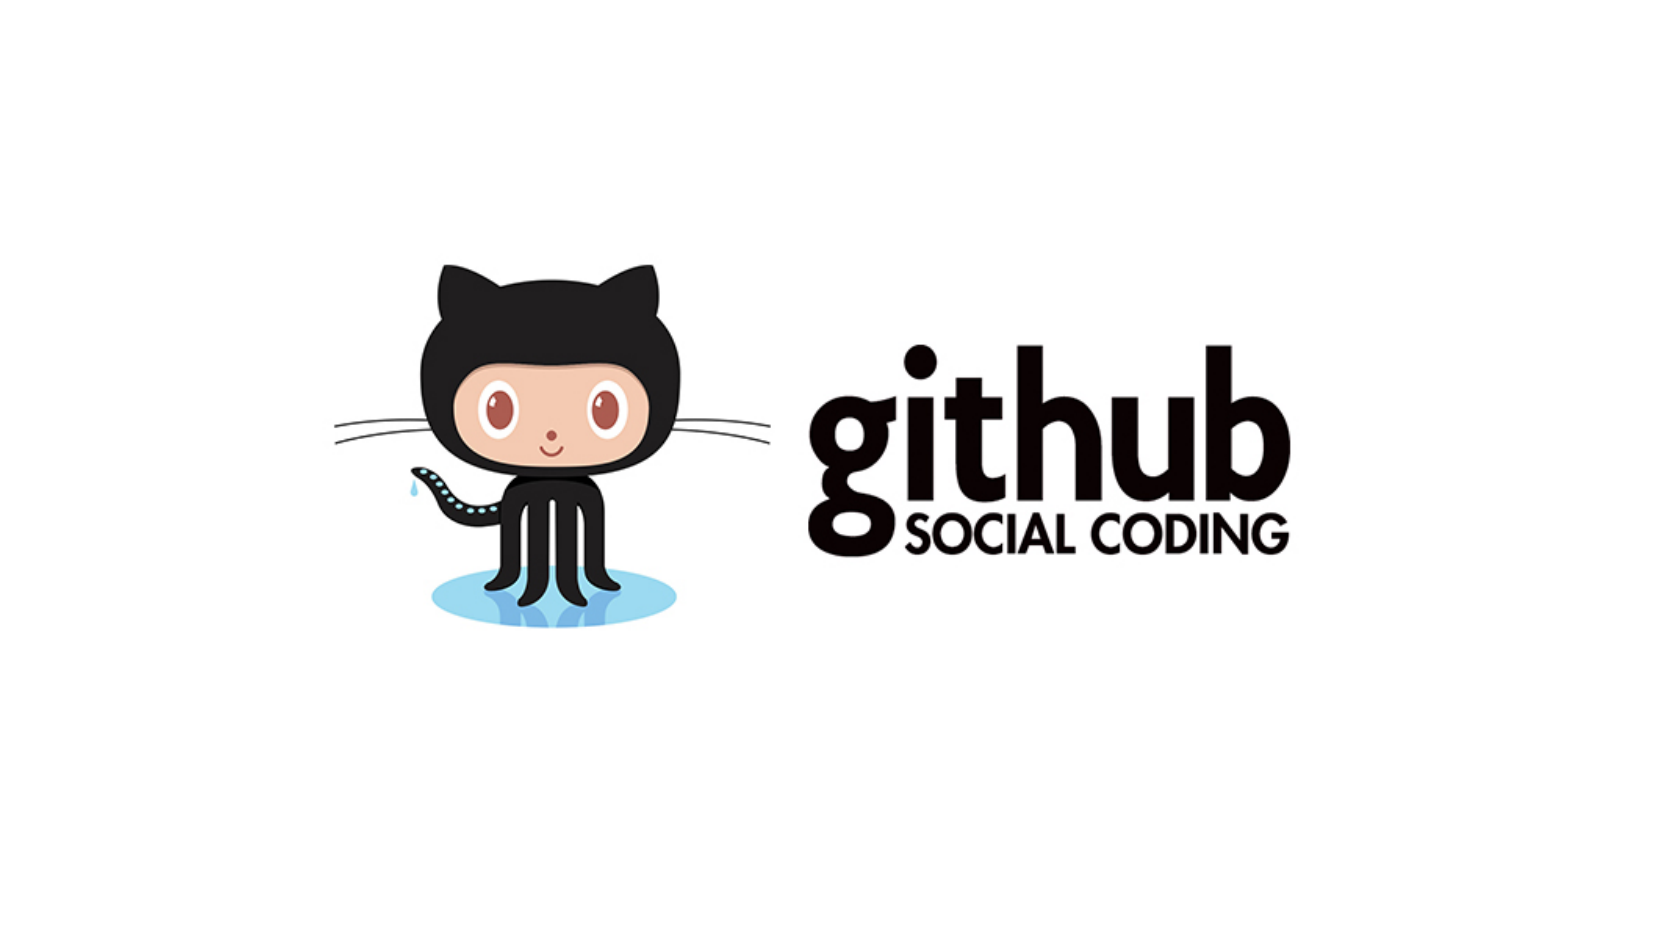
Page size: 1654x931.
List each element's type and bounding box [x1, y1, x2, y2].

picture [311, 179, 1339, 757]
